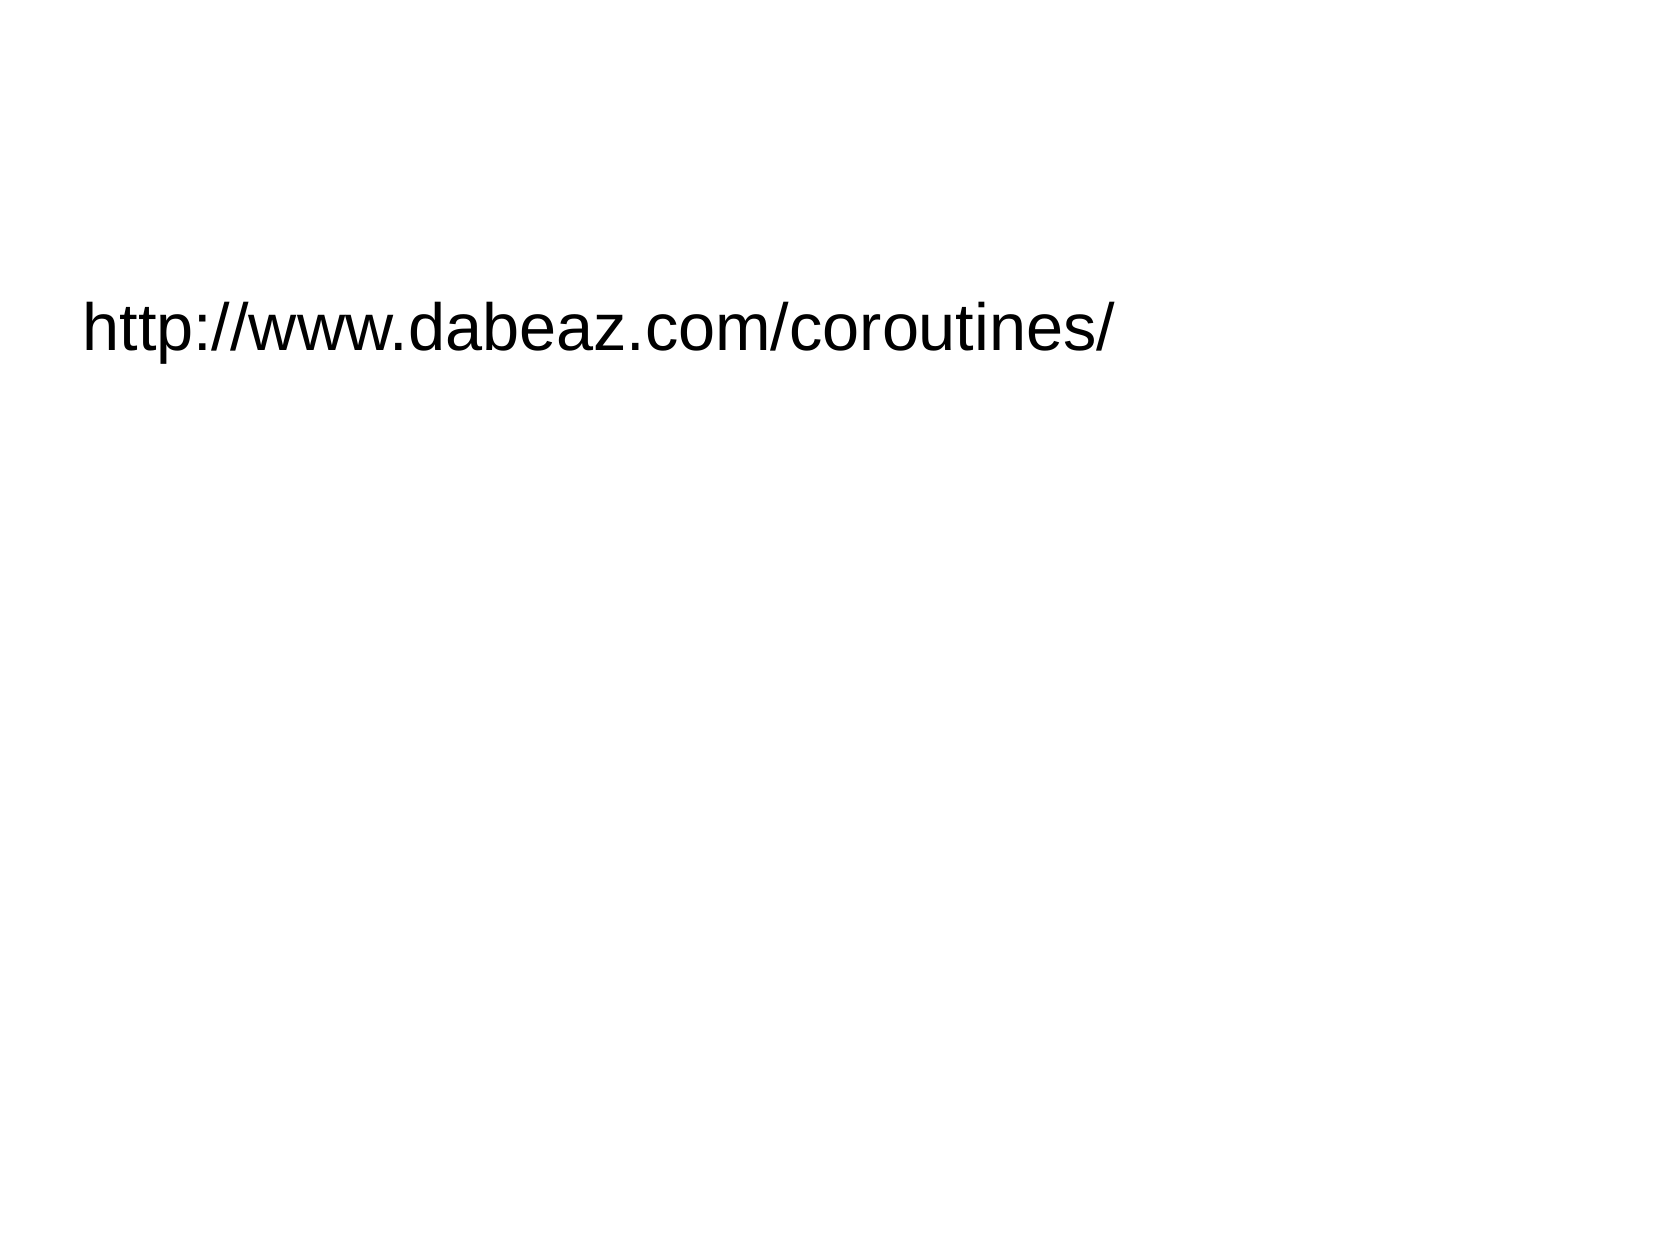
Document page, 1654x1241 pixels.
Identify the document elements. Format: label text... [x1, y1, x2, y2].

list http://www.dabeaz.com/coroutines/ [82, 290, 1571, 1109]
